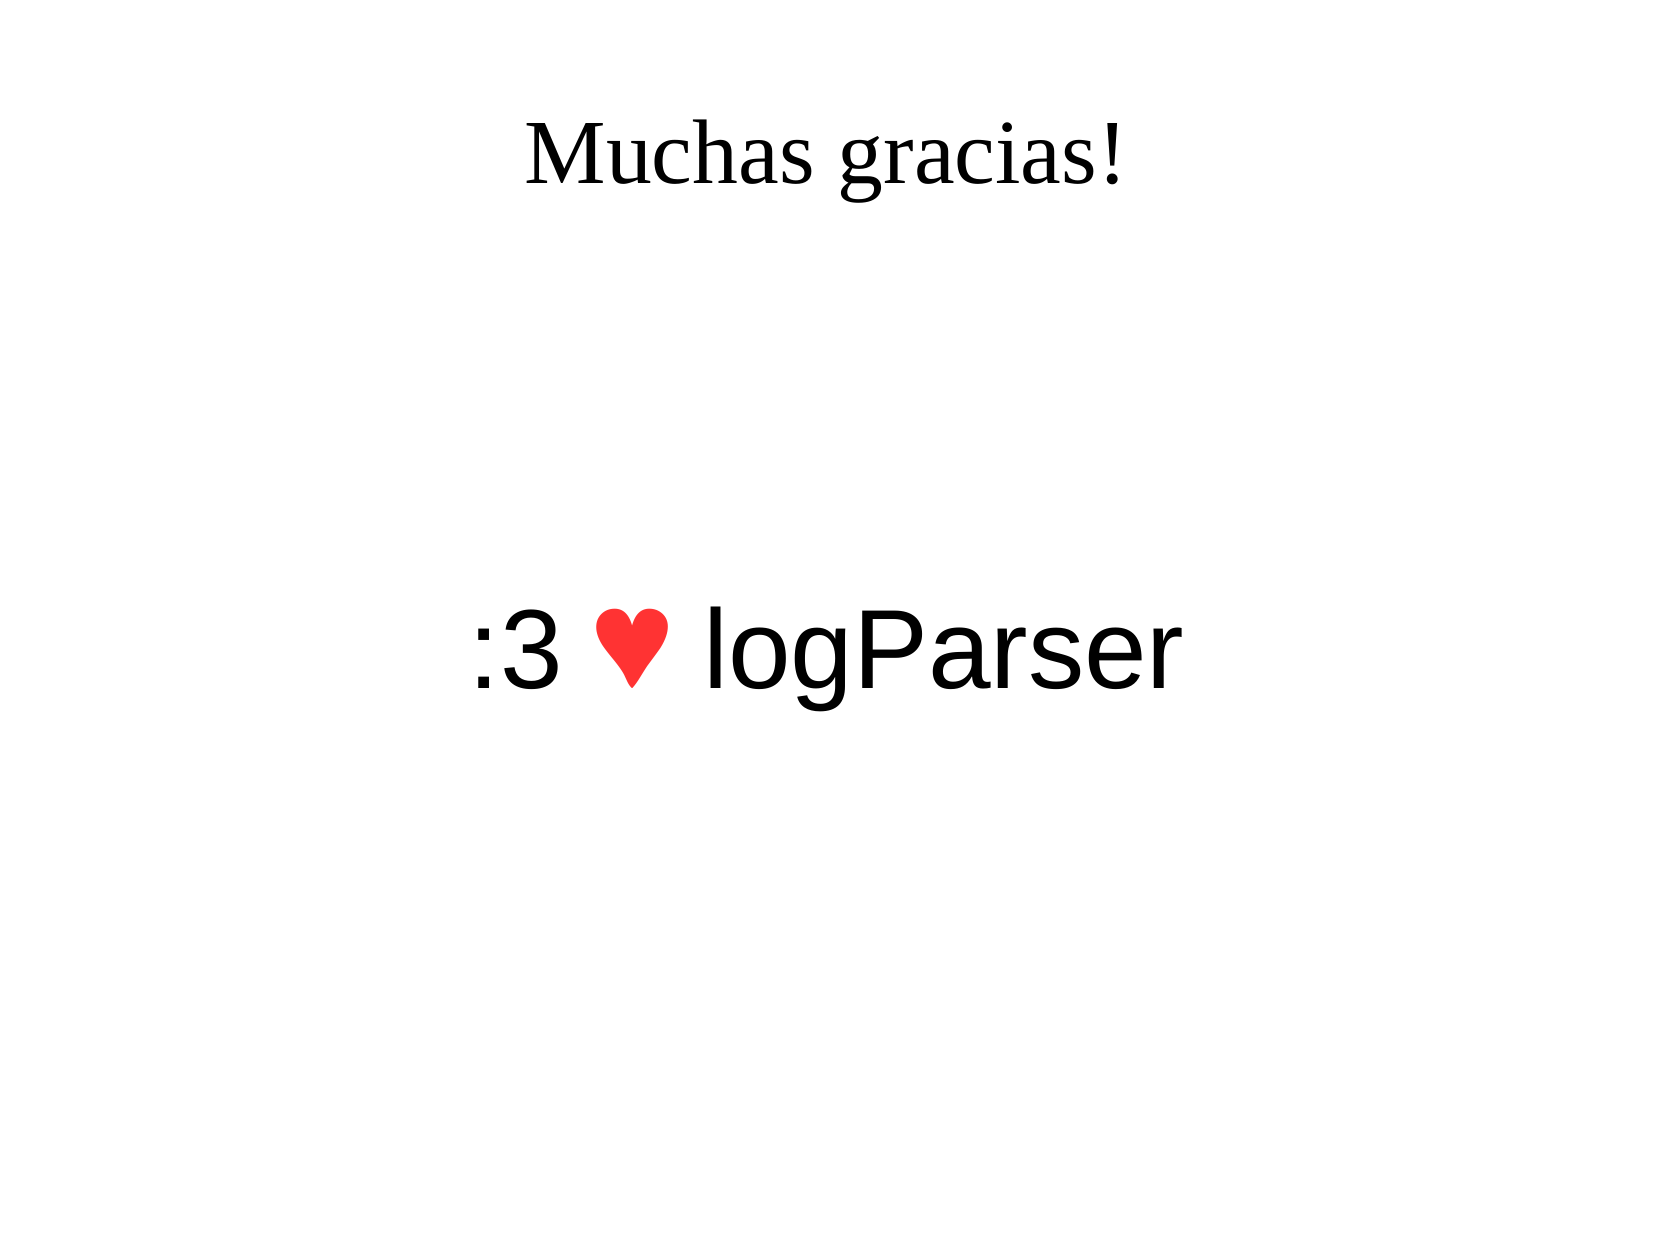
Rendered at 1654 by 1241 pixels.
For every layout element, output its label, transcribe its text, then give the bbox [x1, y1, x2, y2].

subtitle :3  logParser [82, 290, 1571, 1010]
title Muchas gracias! [82, 49, 1571, 257]
